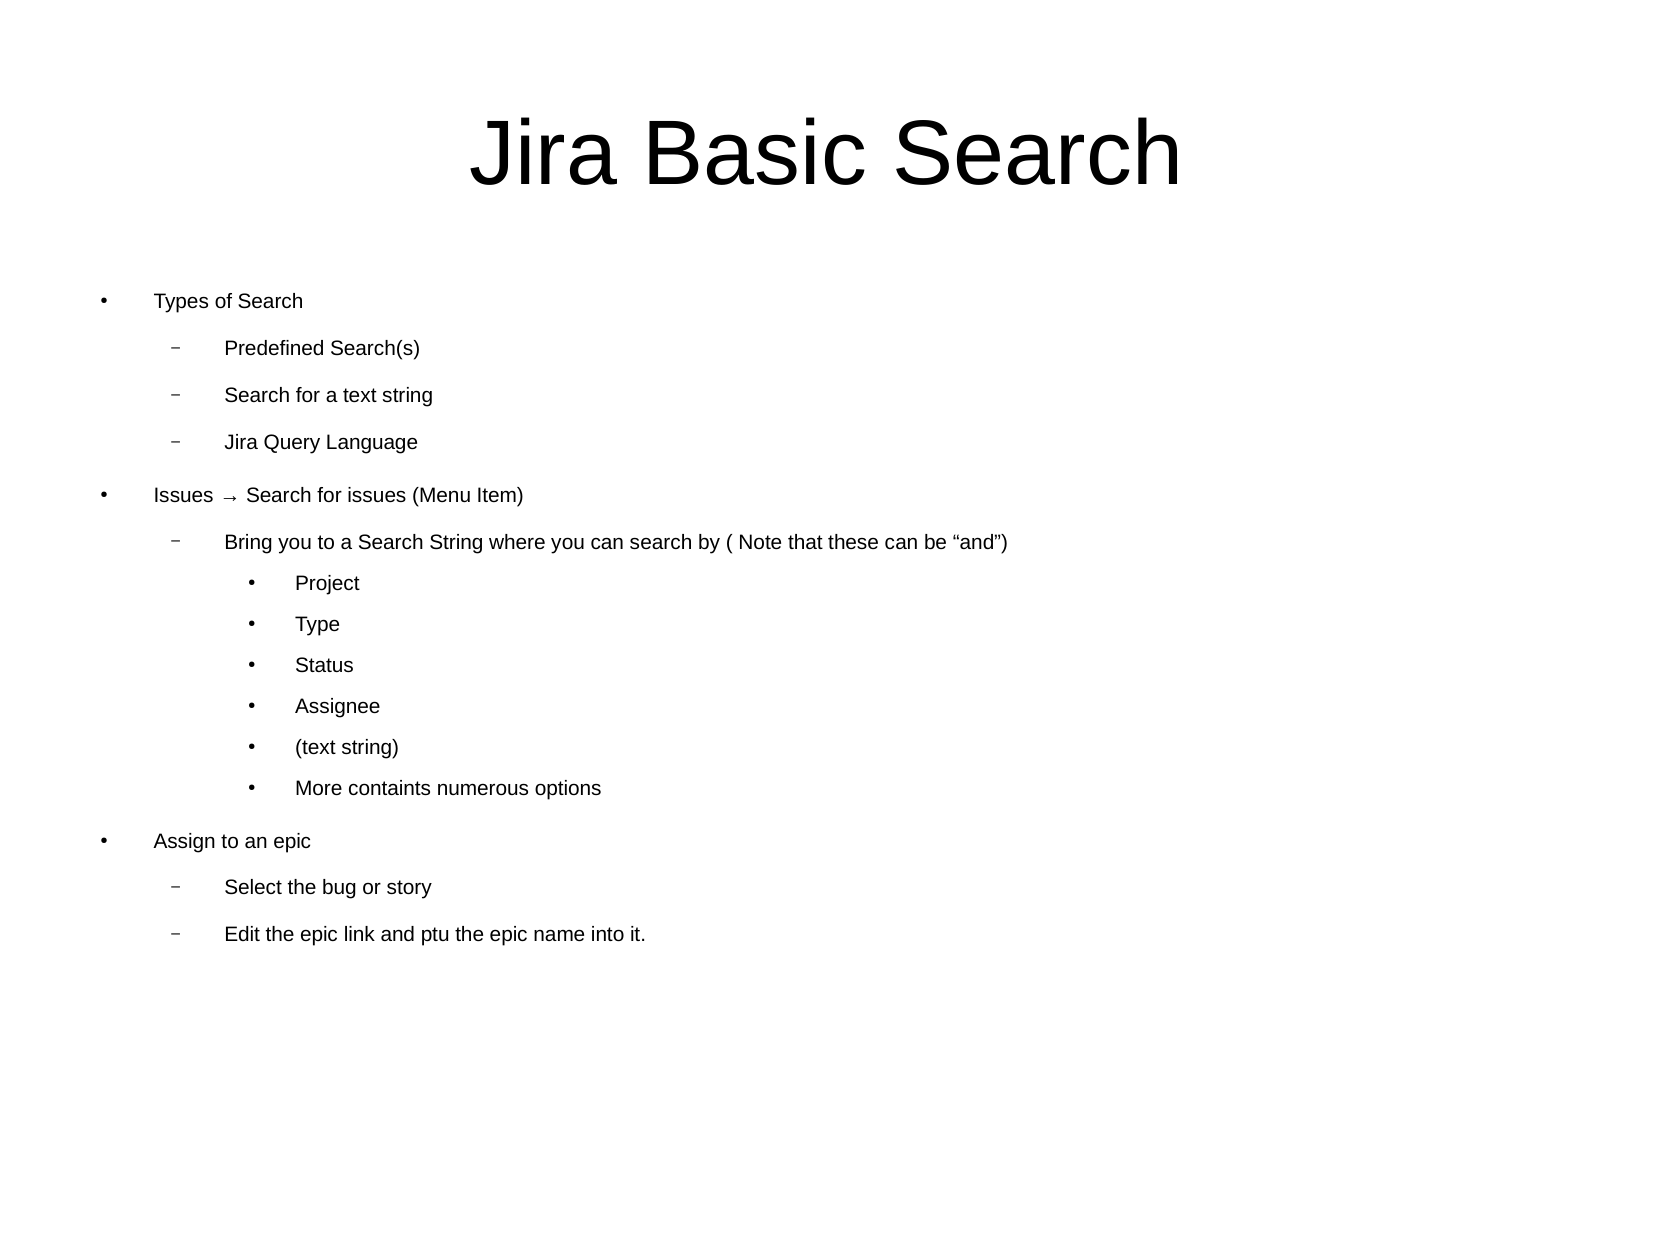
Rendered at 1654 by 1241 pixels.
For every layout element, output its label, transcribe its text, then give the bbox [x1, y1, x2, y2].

list Types of Search Predefined Search(s) Search for a text string Jira Query Language Issues → Search for issues (Menu Item) Bring you to a Search String where you can search by ( Note that these can be “and”) Project Type Status Assignee (text string) More containts numerous options Assign to an epic Select the bug or story Edit the epic link and ptu the epic name into it. [82, 290, 1583, 1229]
title Jira Basic Search [82, 49, 1571, 257]
